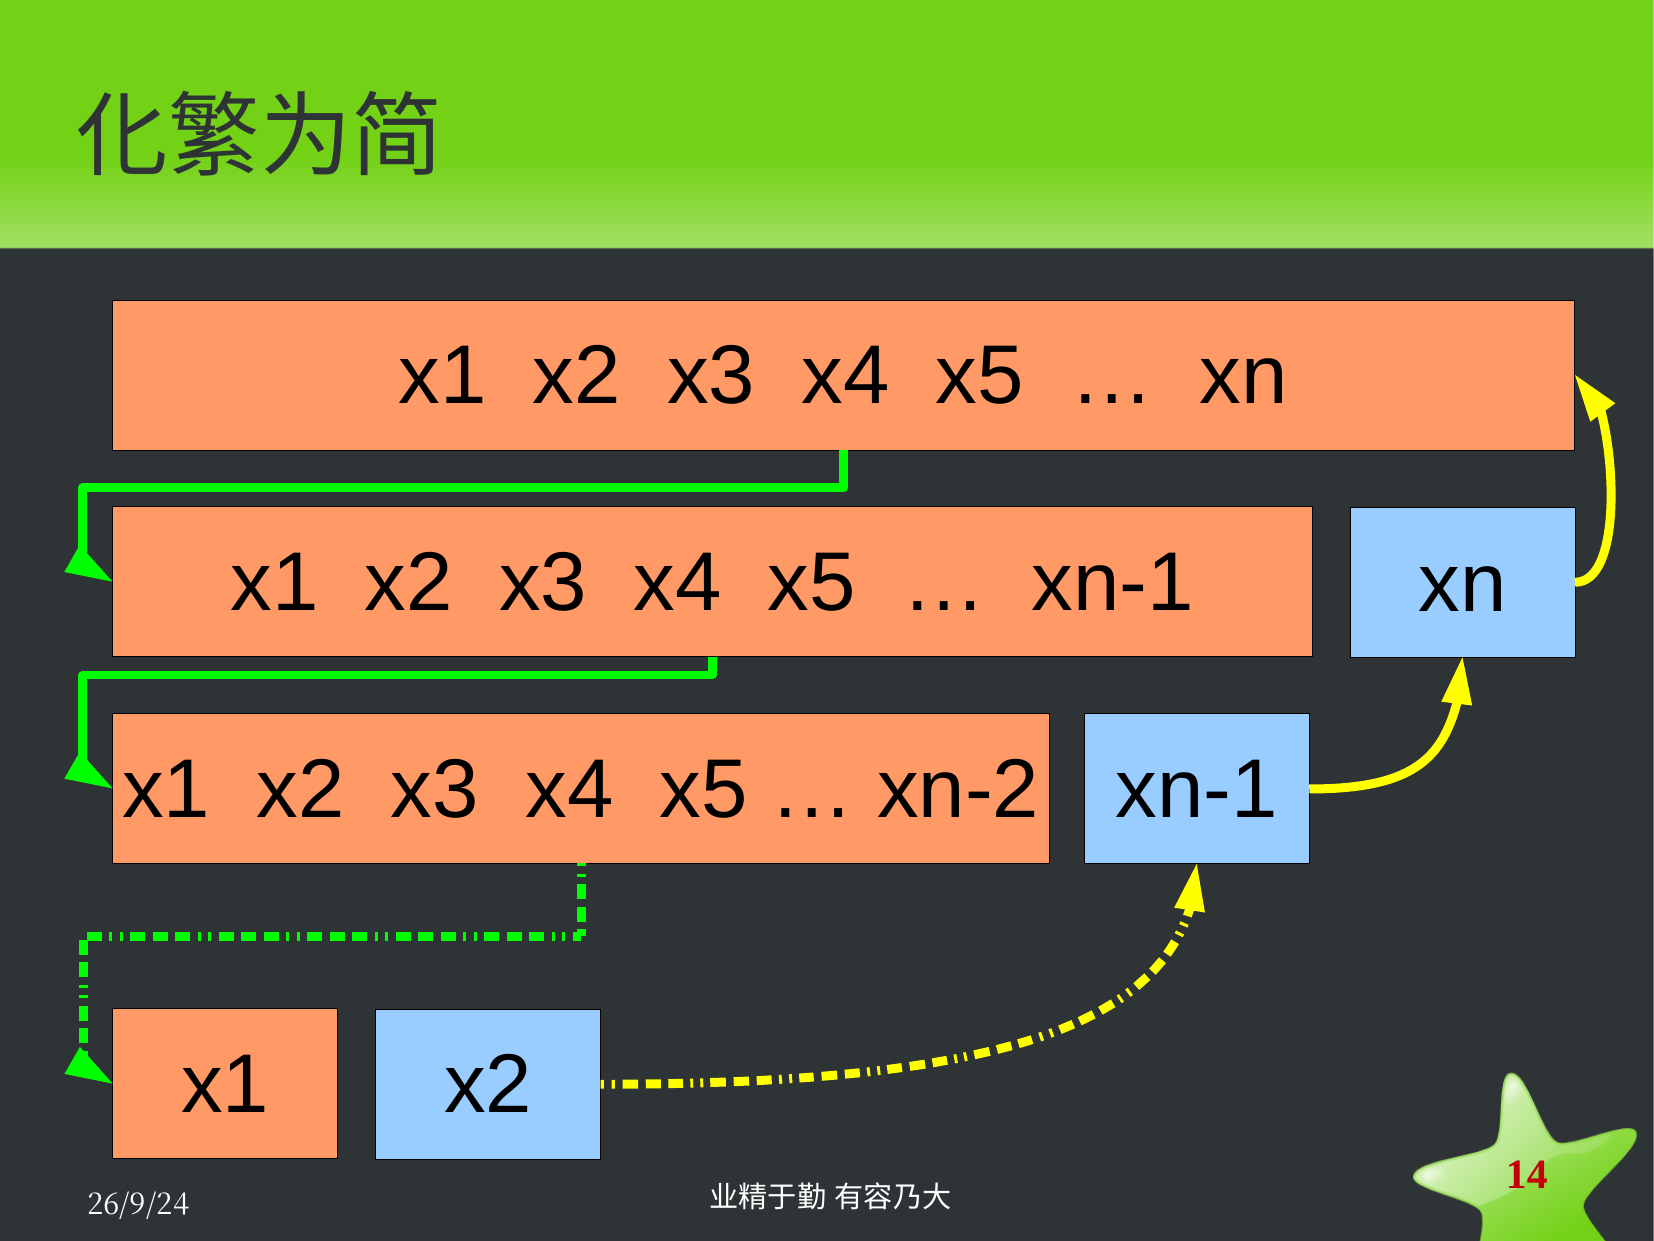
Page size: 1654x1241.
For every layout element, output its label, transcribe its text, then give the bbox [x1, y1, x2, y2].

text_box x1 x2 x3 x4 x5 … xn [112, 300, 1575, 451]
text_box xn-1 [1084, 713, 1310, 864]
text_box x2 [375, 1009, 601, 1160]
title 化繁为简 [76, 29, 1565, 237]
text_box xn [1350, 507, 1576, 658]
text_box x1 [112, 1008, 338, 1159]
picture [0, 0, 1654, 1241]
text_box x1 x2 x3 x4 x5 … xn-1 [112, 506, 1313, 657]
text_box x1 x2 x3 x4 x5 … xn-2 [112, 713, 1050, 864]
